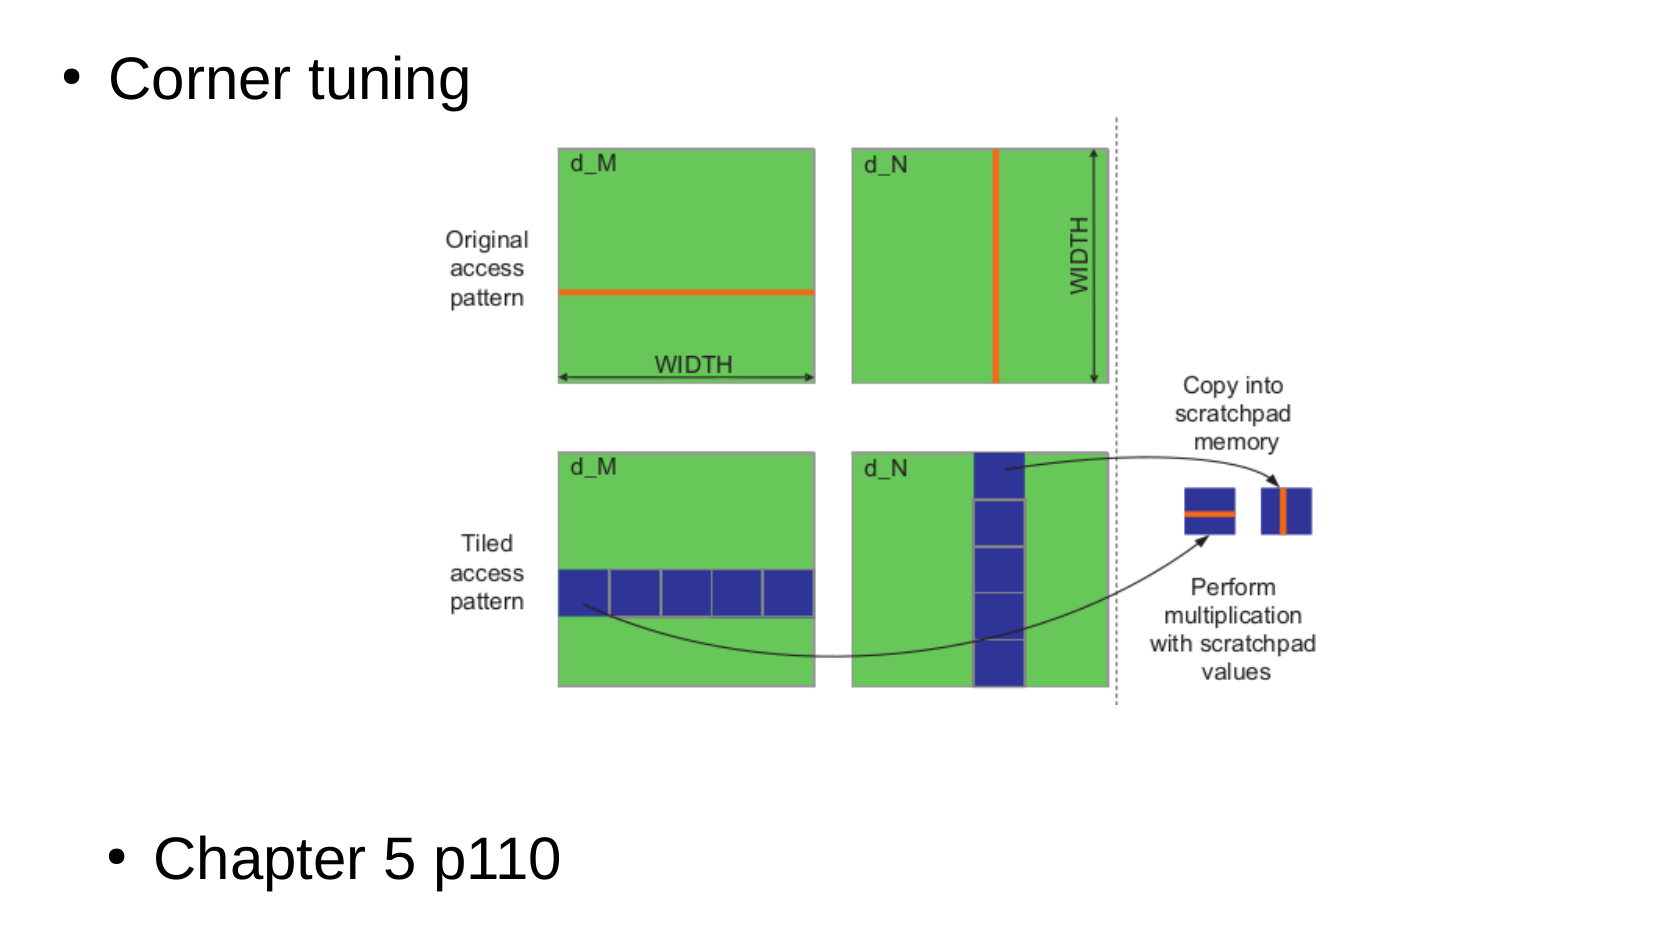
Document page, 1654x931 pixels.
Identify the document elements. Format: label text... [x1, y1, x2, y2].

list Corner tuning [45, 45, 1534, 113]
picture [405, 115, 1344, 706]
list Chapter 5 p110 [90, 825, 1579, 893]
